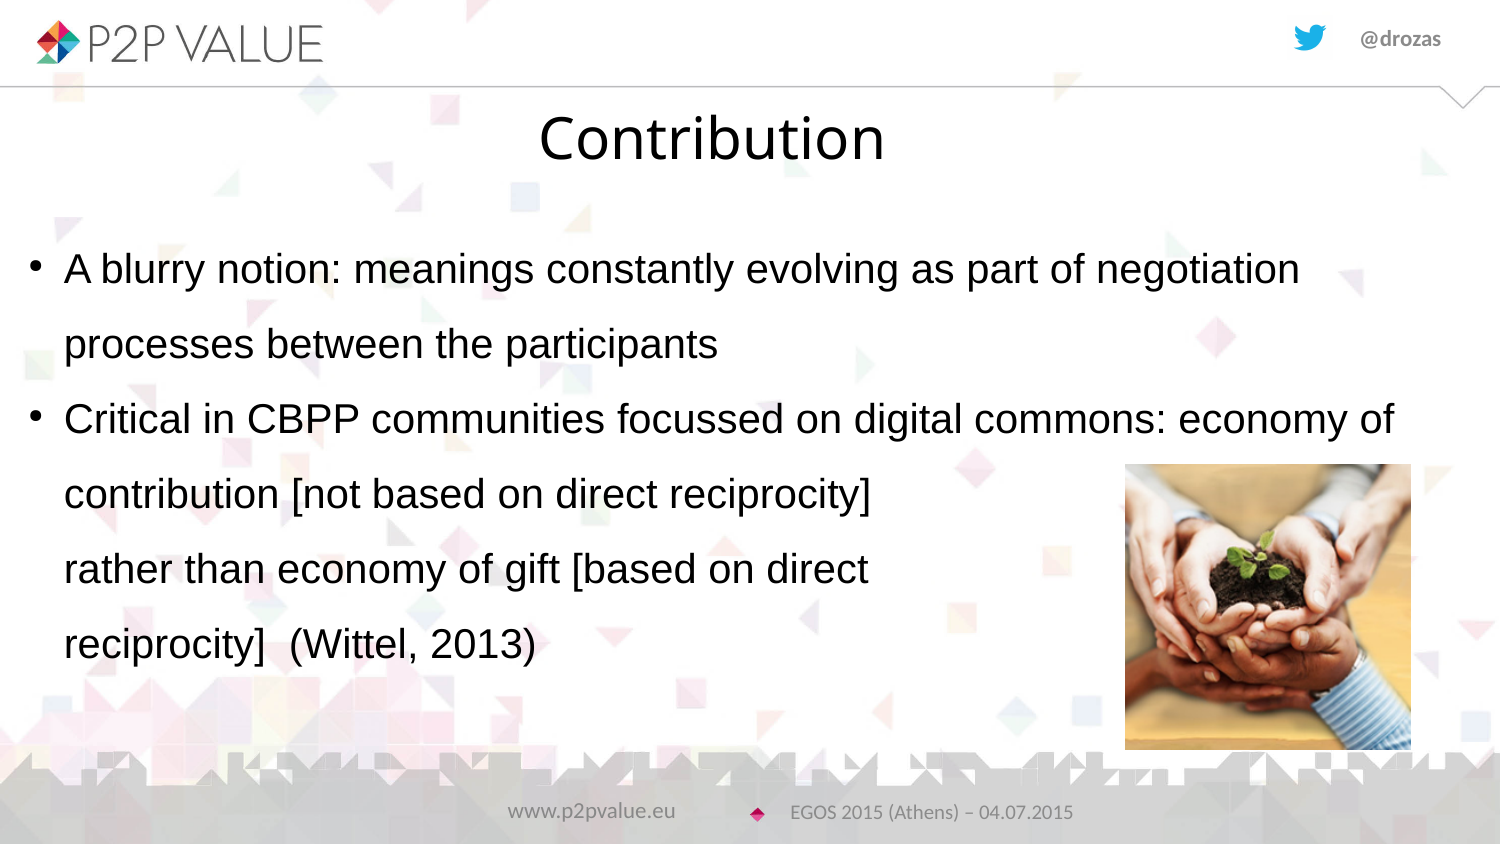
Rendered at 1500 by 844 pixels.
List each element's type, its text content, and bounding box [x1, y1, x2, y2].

text_box EGOS 2015 (Athens) – 04.07.2015 [777, 788, 1470, 834]
text_box www.p2pvalue.eu [501, 789, 720, 829]
title Contribution [60, 92, 1366, 181]
text_box @drozas [1333, 15, 1455, 60]
subtitle A blurry notion: meanings constantly evolving as part of negotiation processes between the participants Critical in CBPP communities focussed on digital commons: economy of contribution [not based on direct reciprocity] rather than economy of gift [based on direct reciprocity] (Wittel, 2013) [15, 210, 1496, 766]
picture [0, 0, 1500, 844]
